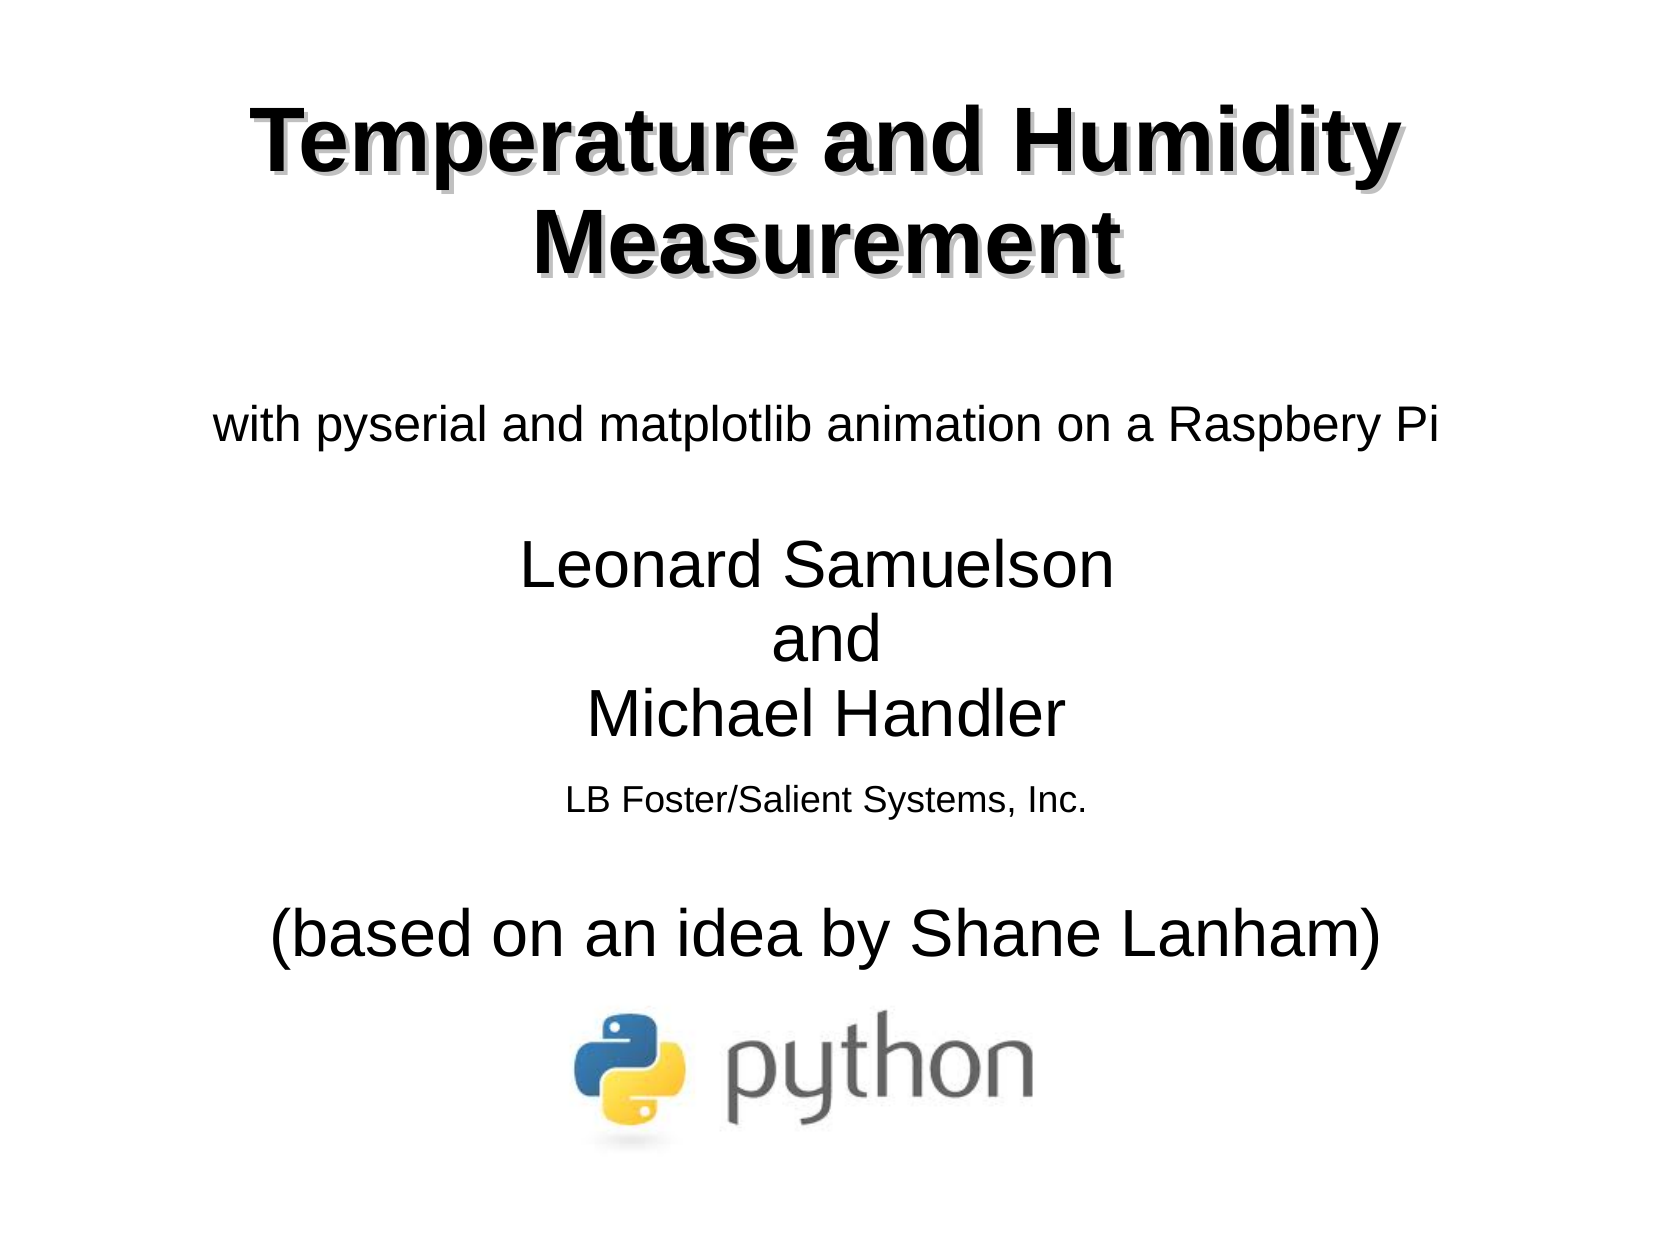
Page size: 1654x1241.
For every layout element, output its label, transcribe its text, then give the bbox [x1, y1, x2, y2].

picture [495, 981, 1100, 1186]
subtitle Temperature and Humidity Measurement with pyserial and matplotlib animation on a Raspbery Pi Leonard Samuelson and Michael Handler LB Foster/Salient Systems, Inc. (based on an idea by Shane Lanham) [82, 49, 1571, 1010]
